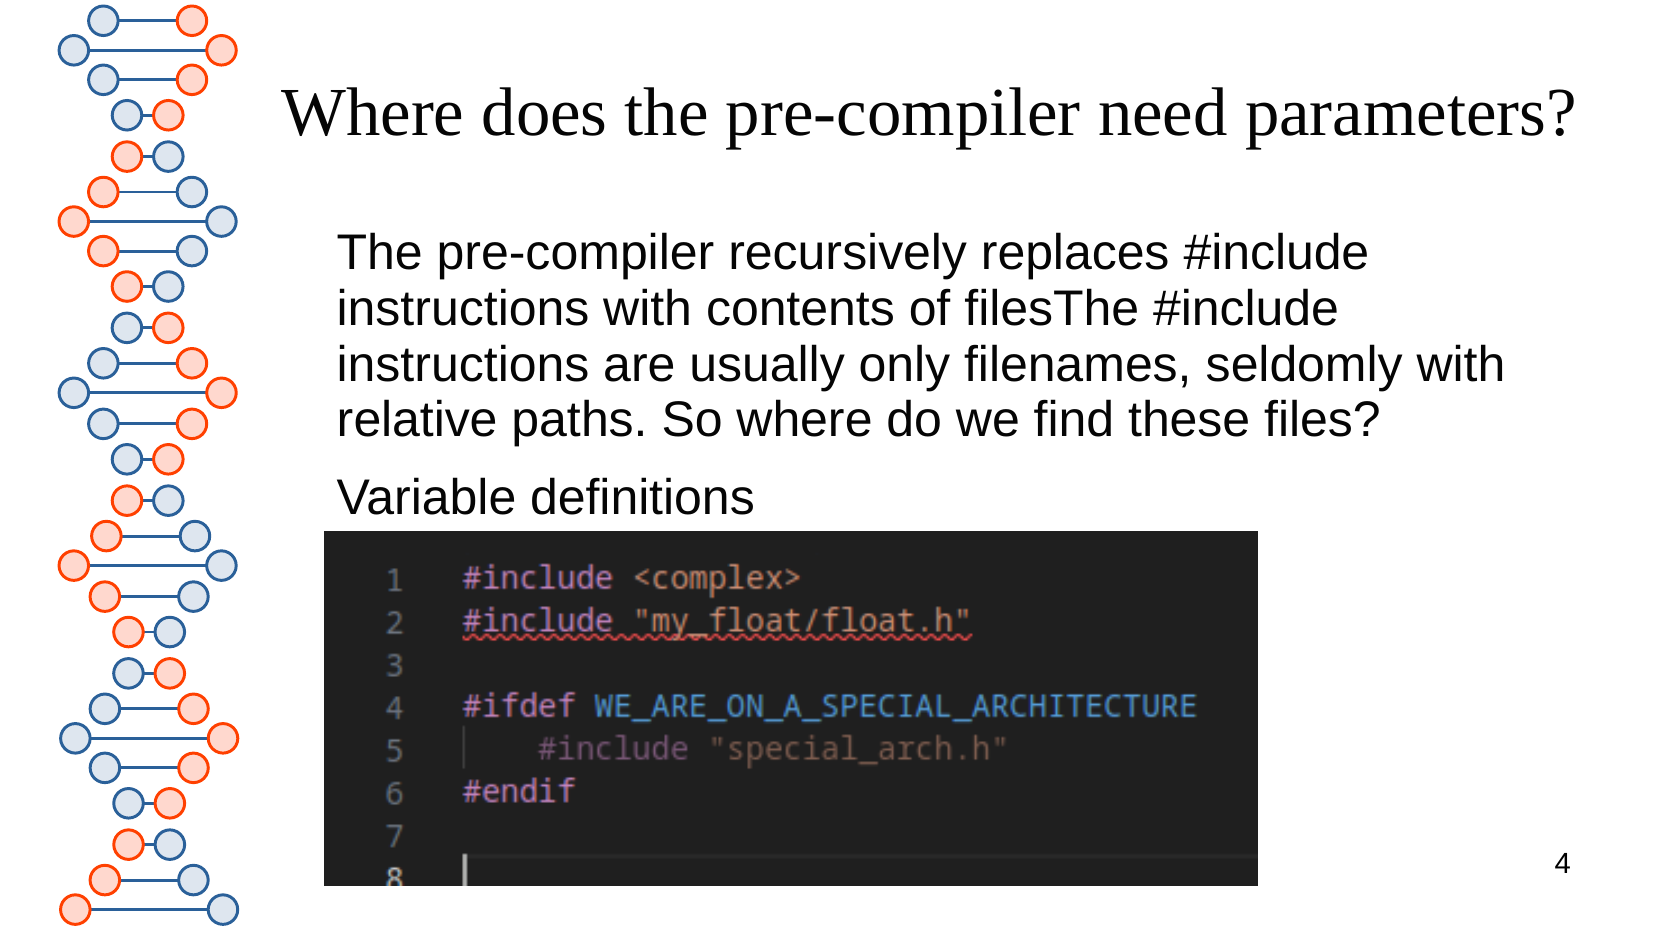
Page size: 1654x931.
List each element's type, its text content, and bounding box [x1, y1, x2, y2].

picture [324, 531, 1258, 886]
list The pre-compiler recursively replaces #include instructions with contents of filesThe #include instructions are usually only filenames, seldomly with relative paths. So where do we find these files? Variable definitions [265, 224, 1595, 827]
title Where does the pre-compiler need parameters? [265, 35, 1595, 189]
